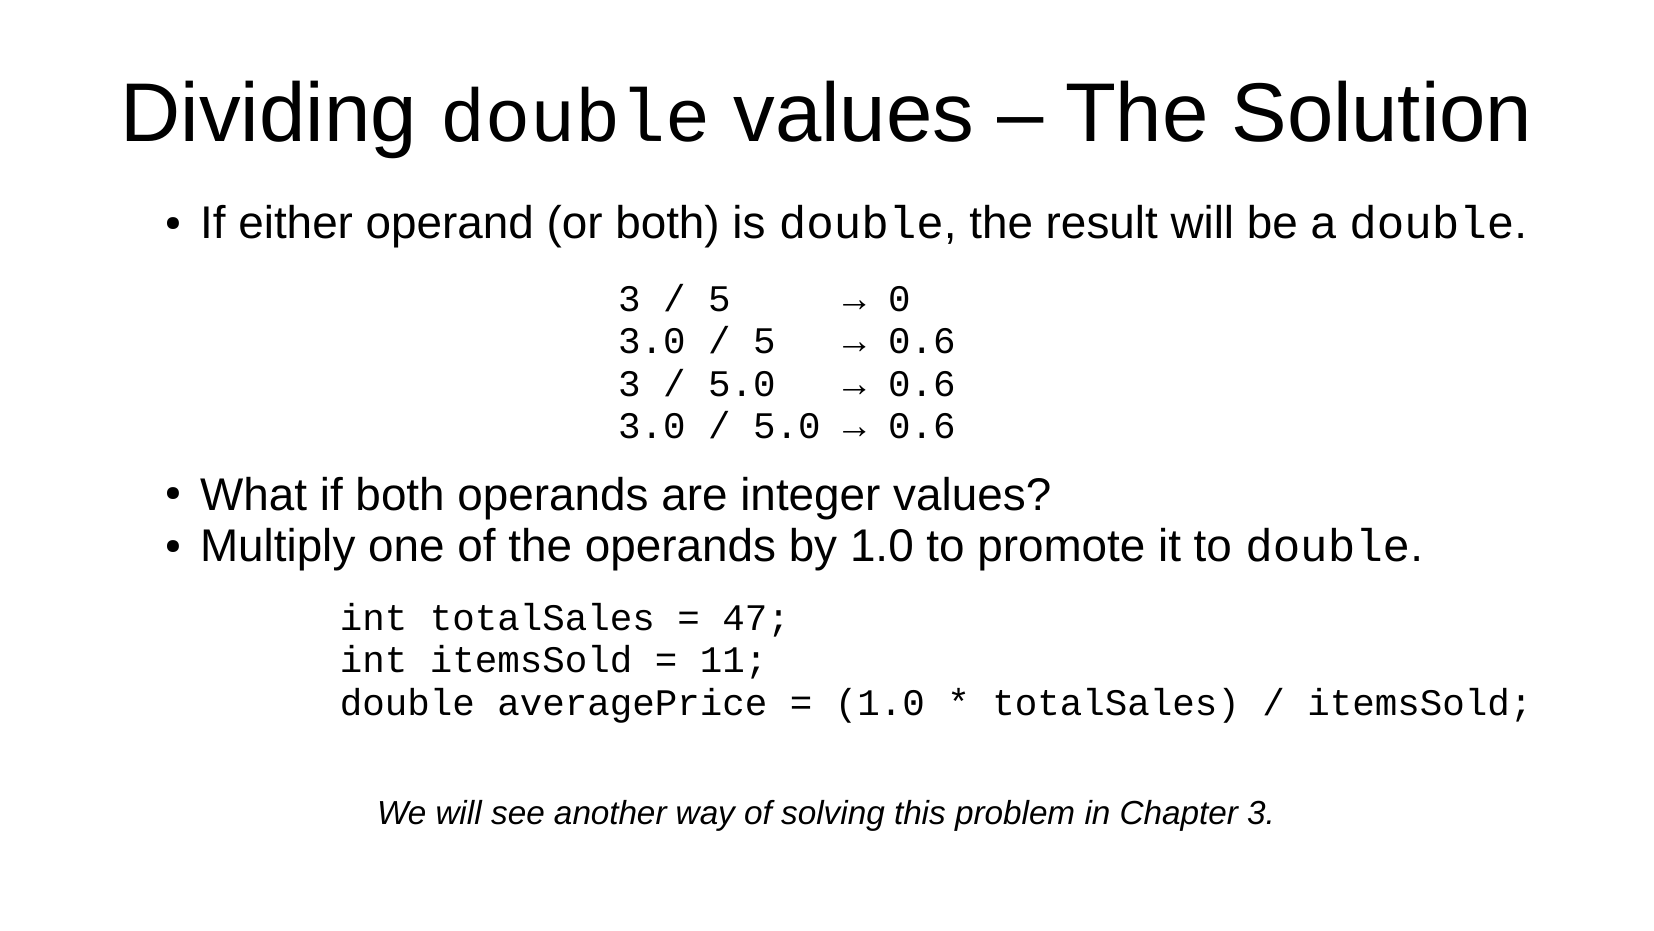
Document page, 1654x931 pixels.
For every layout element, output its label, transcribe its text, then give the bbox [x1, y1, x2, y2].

text_box What if both operands are integer values? Multiply one of the operands by 1.0 to promote it to double. [150, 461, 1488, 584]
title Dividing double values – The Solution [82, 37, 1571, 193]
text_box int totalSales = 47; int itemsSold = 11; double averagePrice = (1.0 * totalSales) / itemsSold; [325, 591, 1548, 734]
text_box We will see another way of solving this problem in Chapter 3. [362, 787, 1292, 840]
text_box If either operand (or both) is double, the result will be a double. [150, 189, 1590, 263]
text_box 3 / 5 → 0 3.0 / 5 → 0.6 3 / 5.0 → 0.6 3.0 / 5.0 → 0.6 [603, 272, 971, 458]
